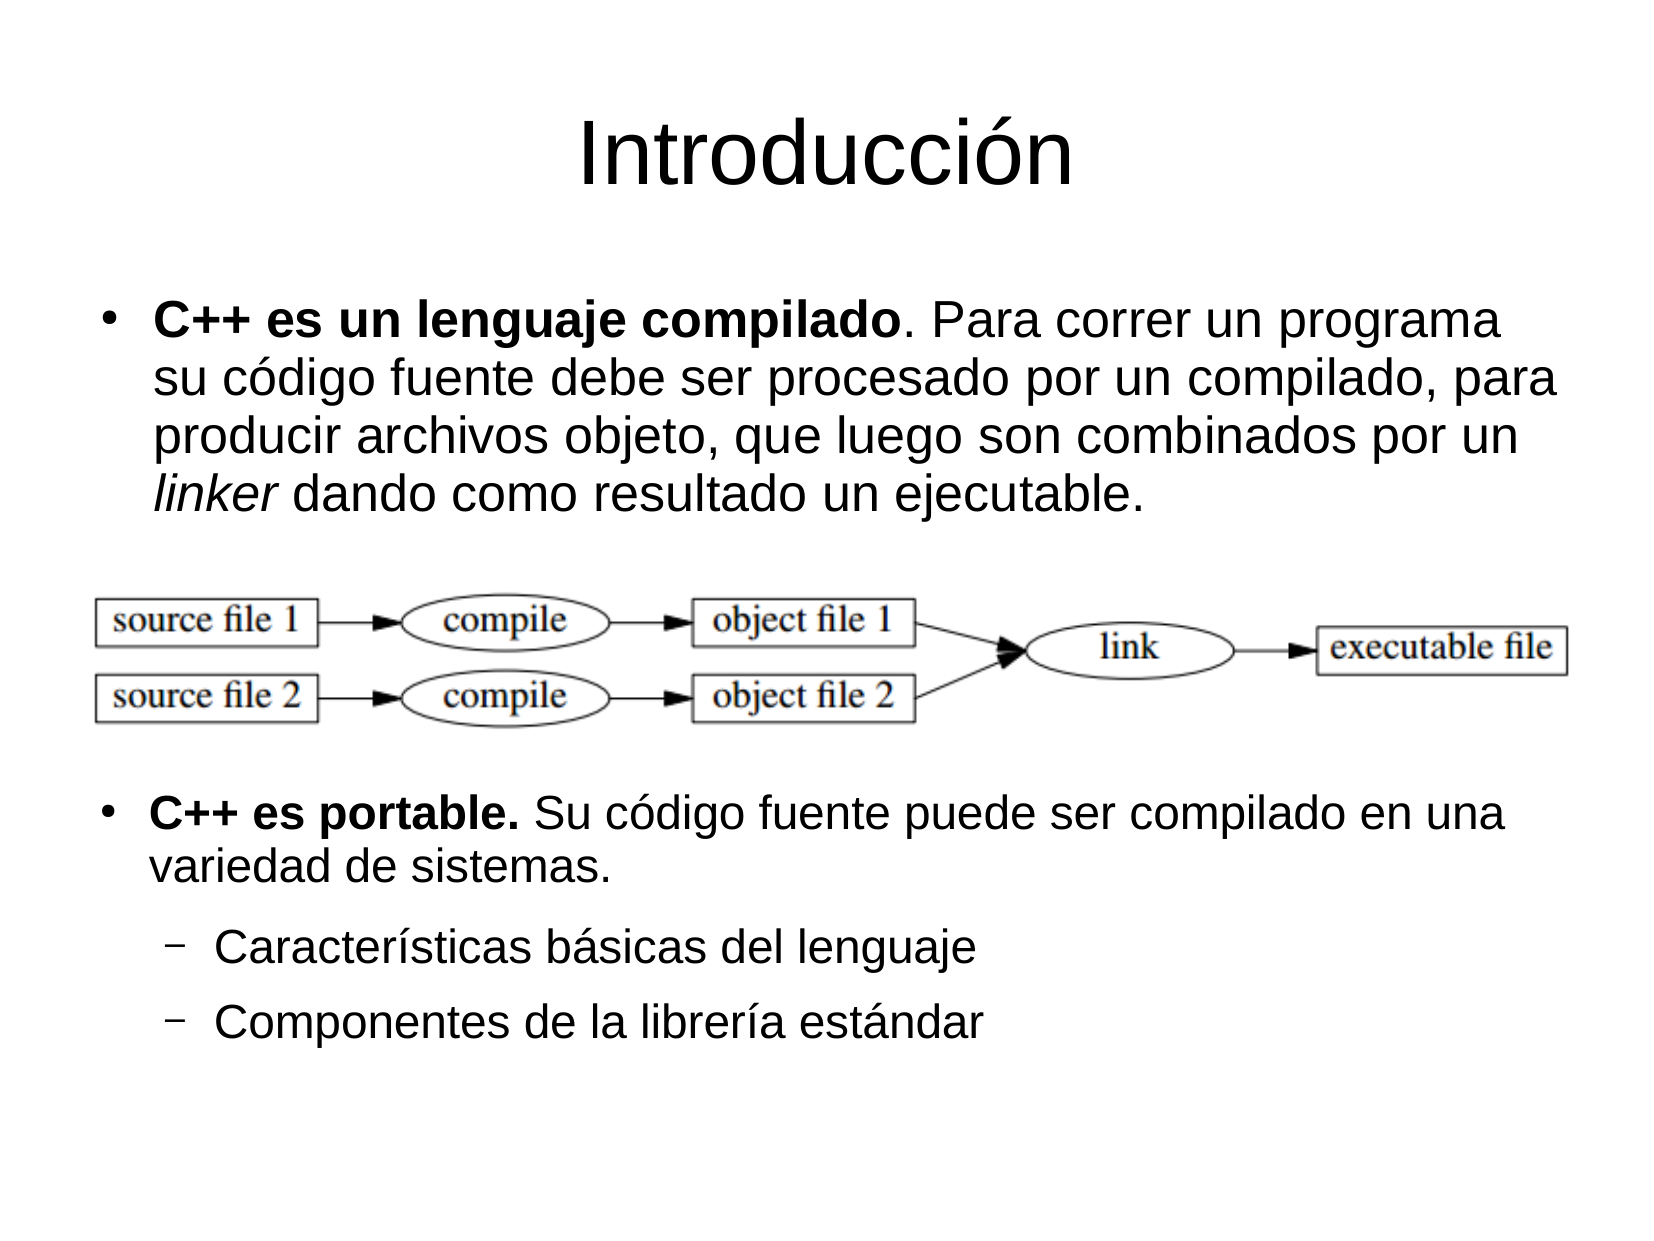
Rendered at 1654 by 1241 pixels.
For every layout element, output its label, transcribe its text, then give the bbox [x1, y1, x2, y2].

list C++ es portable. Su código fuente puede ser compilado en una variedad de sistemas. Características básicas del lenguaje Componentes de la librería estándar [83, 786, 1572, 1052]
picture [82, 587, 1584, 733]
list C++ es un lenguaje compilado. Para correr un programa su código fuente debe ser procesado por un compilado, para producir archivos objeto, que luego son combinados por un linker dando como resultado un ejecutable. [82, 290, 1571, 556]
title Introducción [82, 49, 1571, 257]
